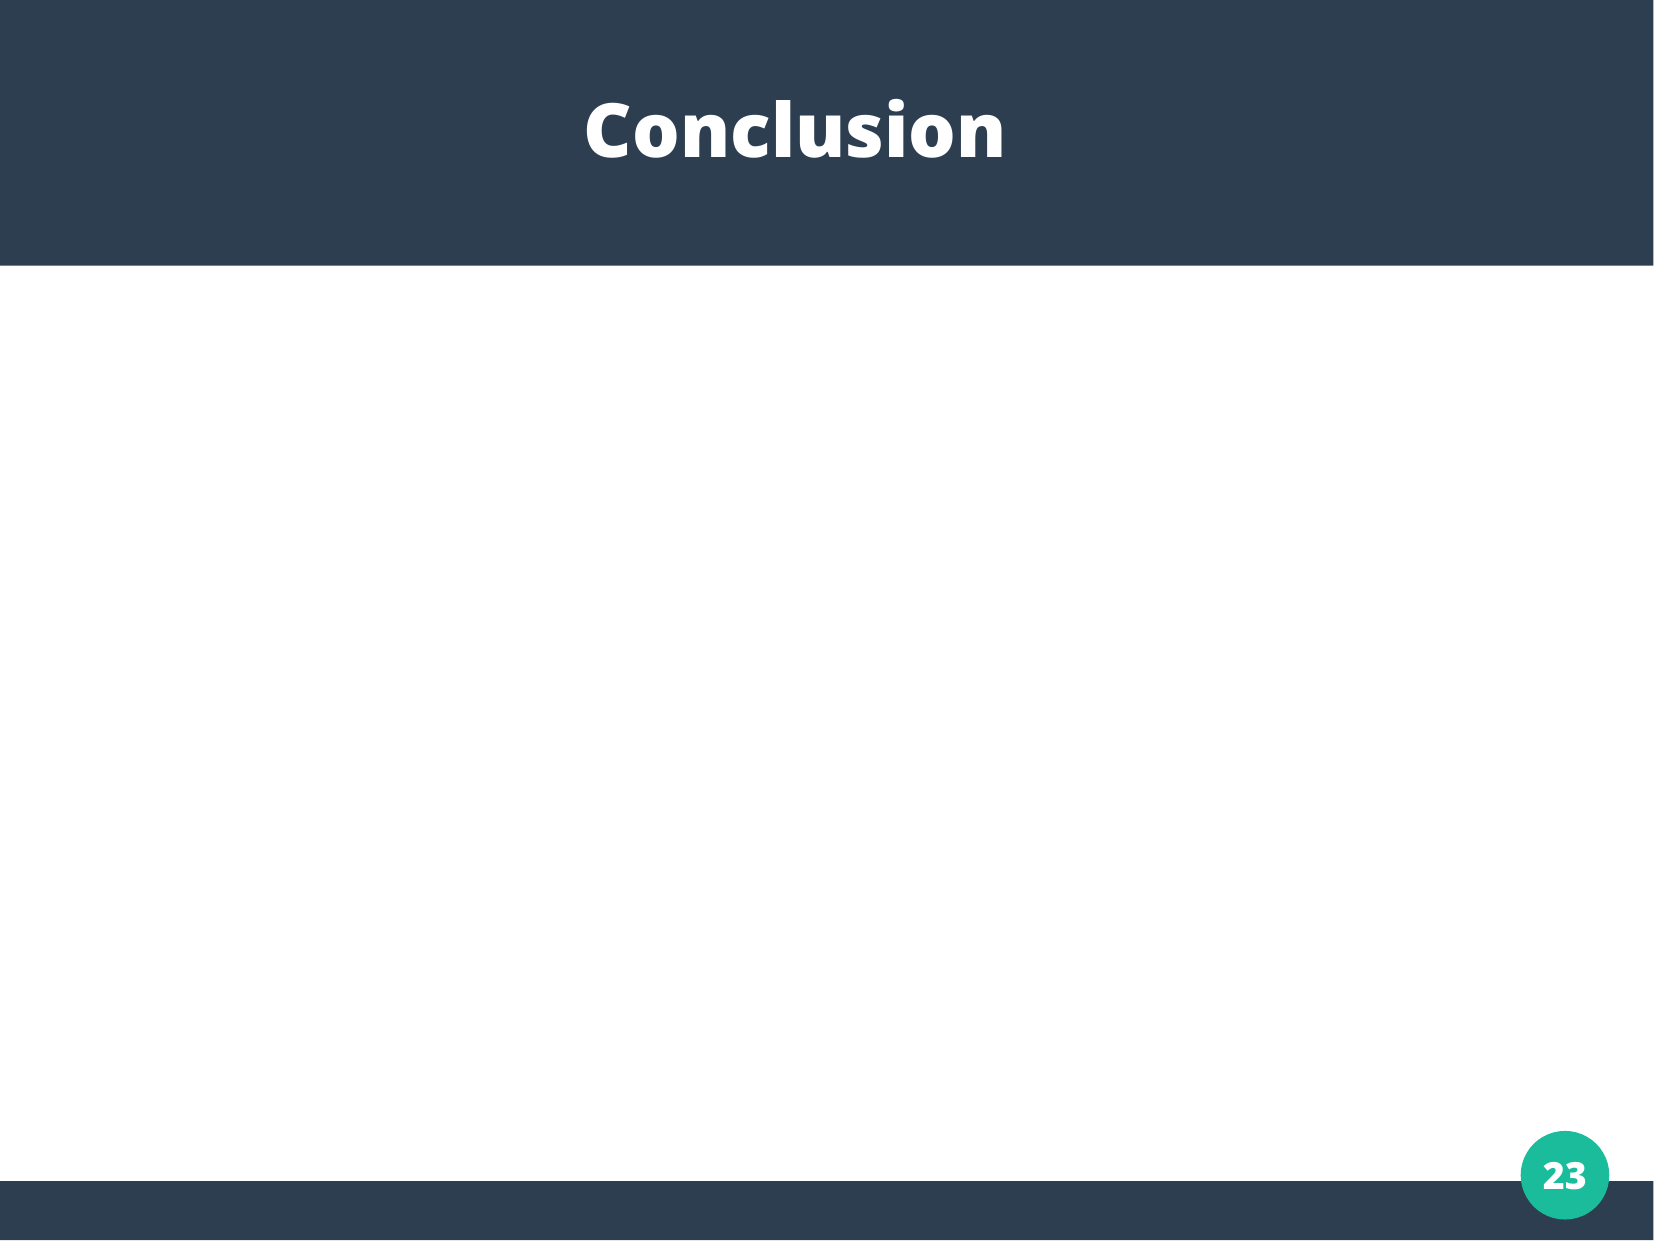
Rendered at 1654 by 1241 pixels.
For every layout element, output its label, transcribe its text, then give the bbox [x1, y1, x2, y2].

title Conclusion [59, 49, 1595, 207]
